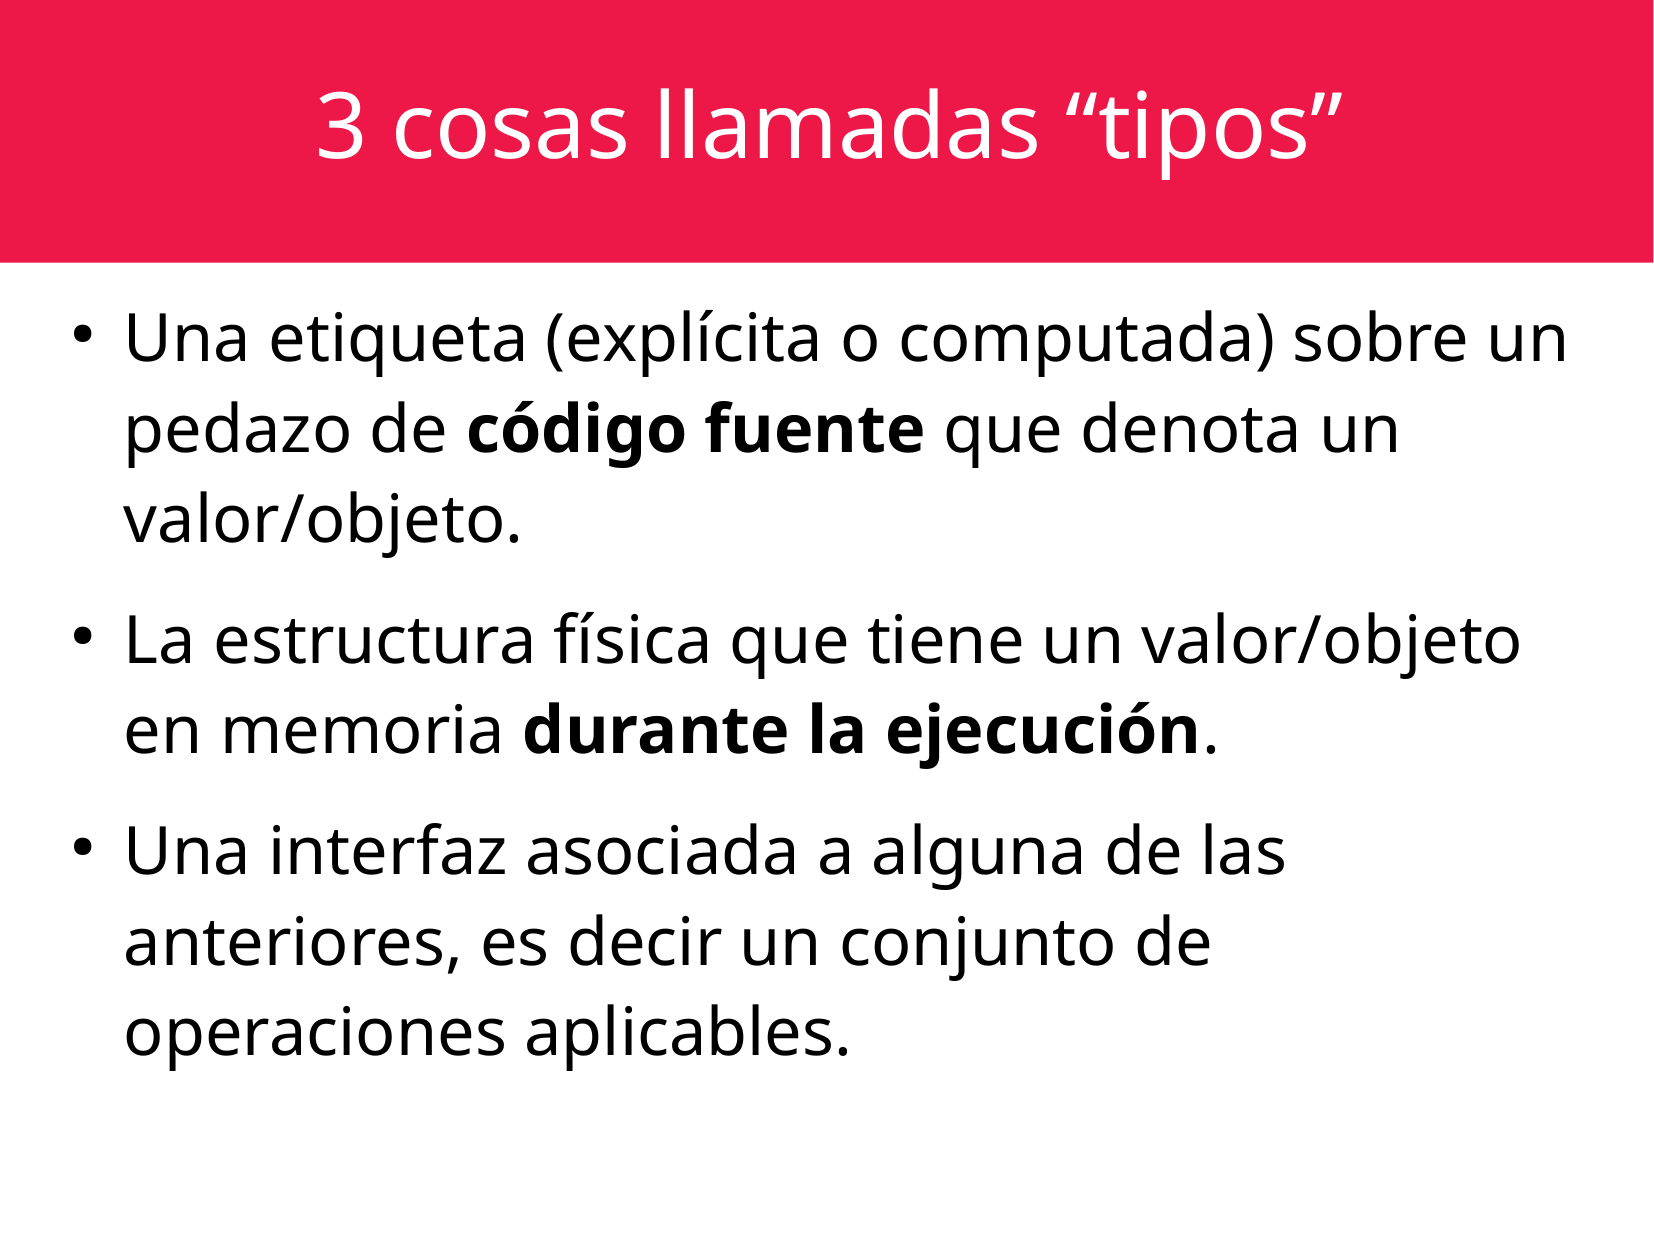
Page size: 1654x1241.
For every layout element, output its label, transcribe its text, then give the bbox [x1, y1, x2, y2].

list Una etiqueta (explícita o computada) sobre un pedazo de código fuente que denota un valor/objeto. La estructura física que tiene un valor/objeto en memoria durante la ejecución. Una interfaz asociada a alguna de las anteriores, es decir un conjunto de operaciones aplicables. [53, 290, 1613, 1241]
title 3 cosas llamadas “tipos” [47, 19, 1613, 228]
